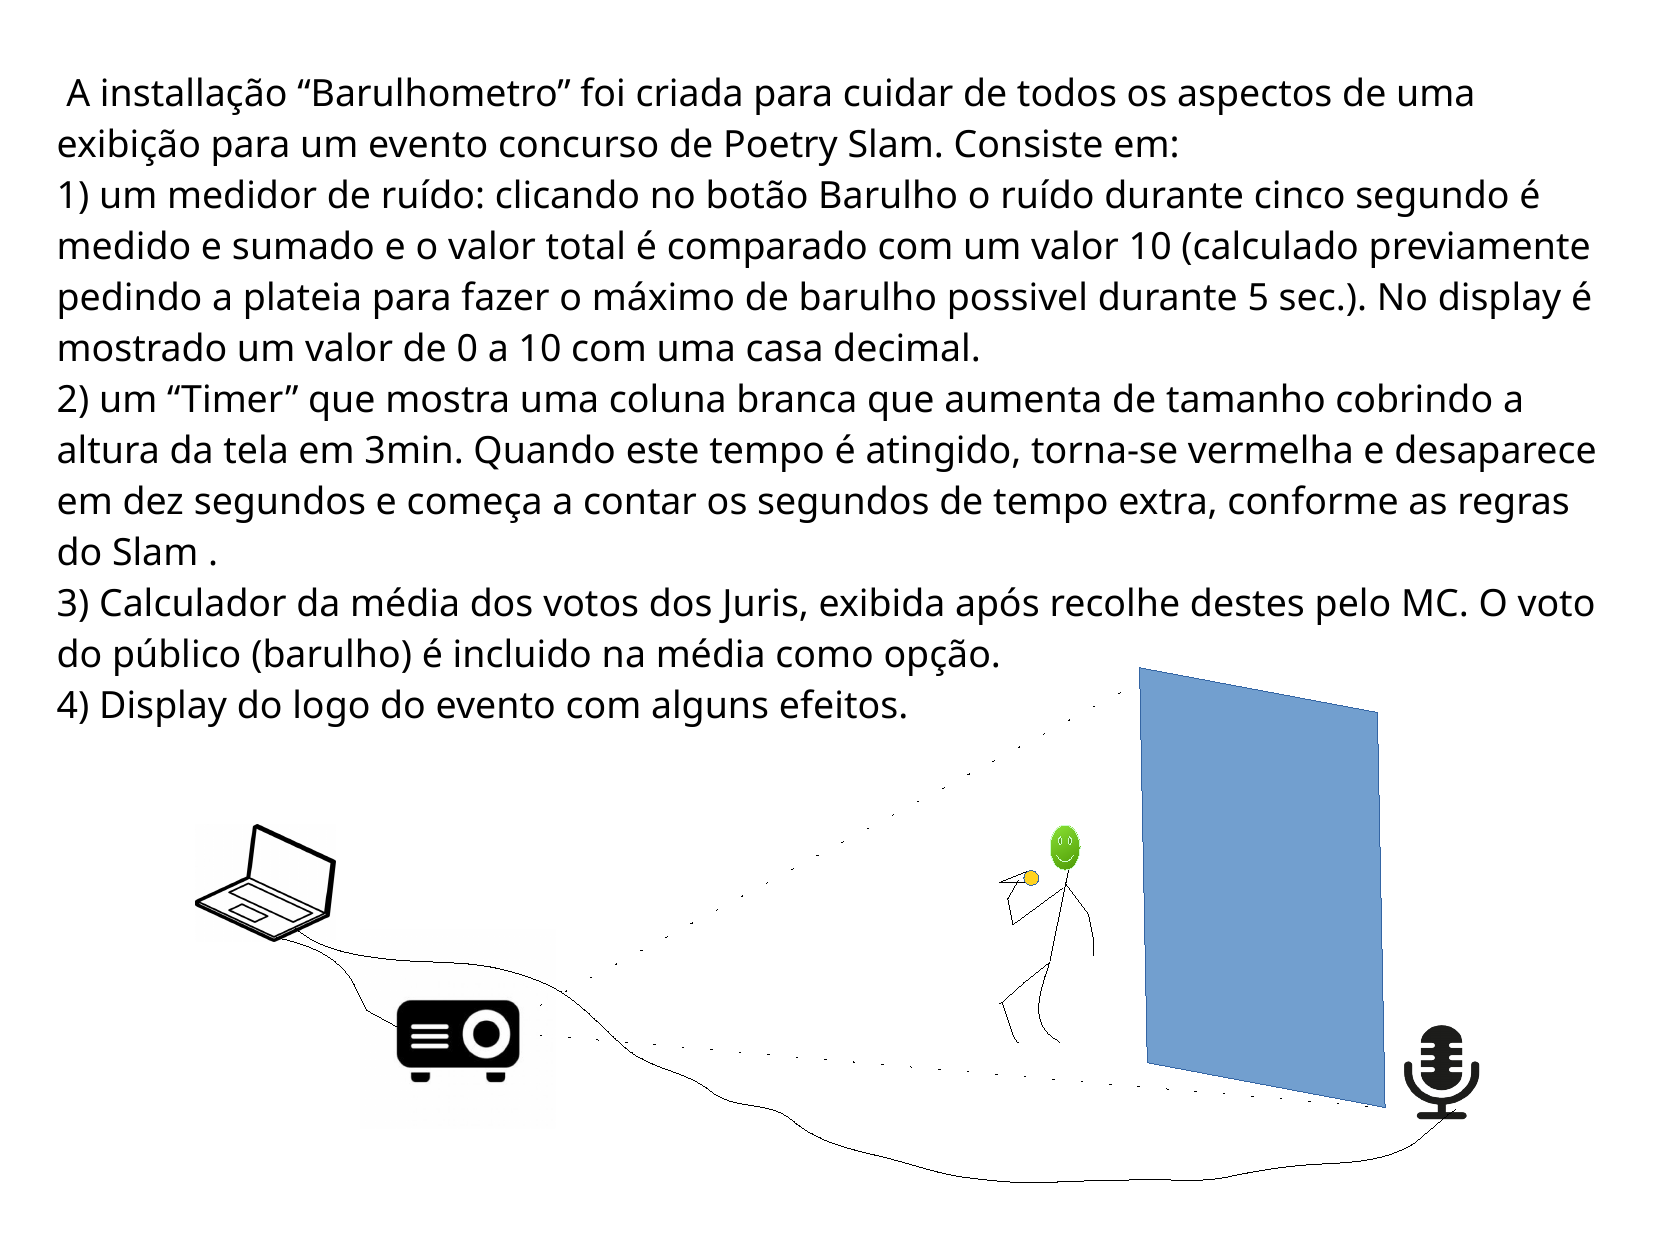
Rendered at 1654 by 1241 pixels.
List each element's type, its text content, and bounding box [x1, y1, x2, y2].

text_box [1023, 870, 1039, 886]
text_box [1139, 667, 1384, 1107]
text_box [1050, 825, 1081, 871]
picture [195, 824, 336, 942]
picture [1380, 1019, 1502, 1126]
text_box A installação “Barulhometro” foi criada para cuidar de todos os aspectos de uma exibição para um evento concurso de Poetry Slam. Consiste em: 1) um medidor de ruído: clicando no botão Barulho o ruído durante cinco segundo é medido e sumado e o valor total é comparado com um valor 10 (calculado previamente pedindo a plateia para fazer o máximo de barulho possivel durante 5 sec.). No display é mostrado um valor de 0 a 10 com uma casa decimal. 2) um “Timer” que mostra uma coluna branca que aumenta de tamanho cobrindo a altura da tela em 3min. Quando este tempo é atingido, torna-se vermelha e desaparece em dez segundos e começa a contar os segundos de tempo extra, conforme as regras do Slam . 3) Calculador da média dos votos dos Juris, exibida após recolhe destes pelo MC. O voto do público (barulho) é incluido na média como opção. 4) Display do logo do evento com alguns efeitos. [41, 59, 1617, 603]
picture [360, 929, 556, 1129]
